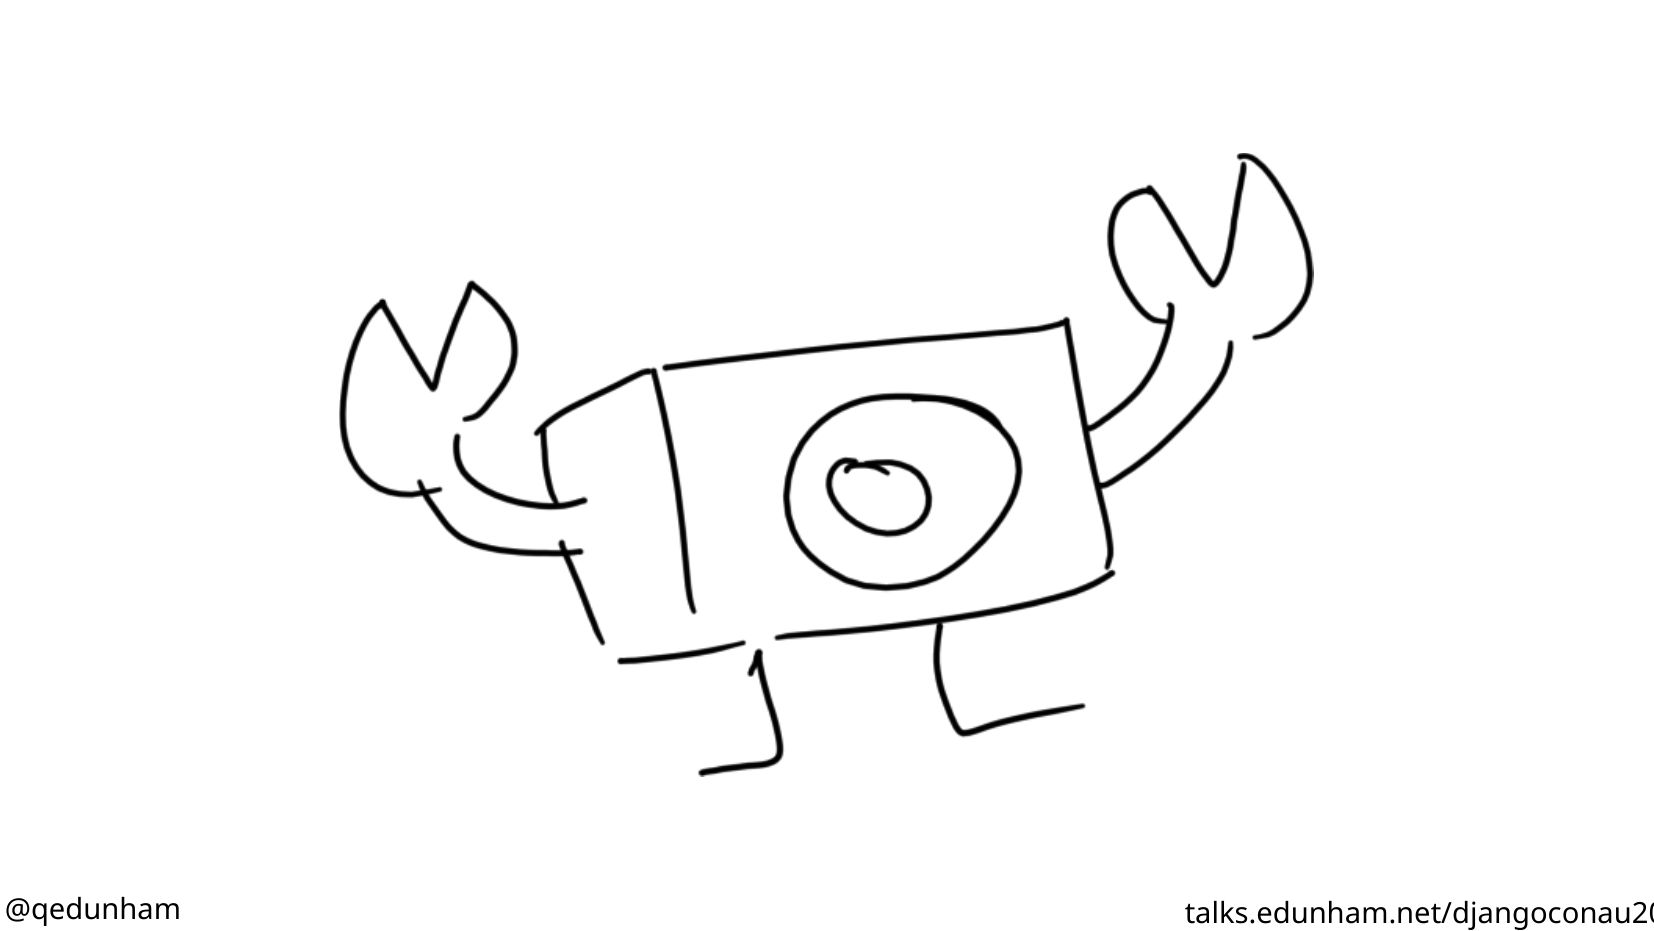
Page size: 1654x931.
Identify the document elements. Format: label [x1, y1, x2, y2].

picture [339, 153, 1314, 777]
